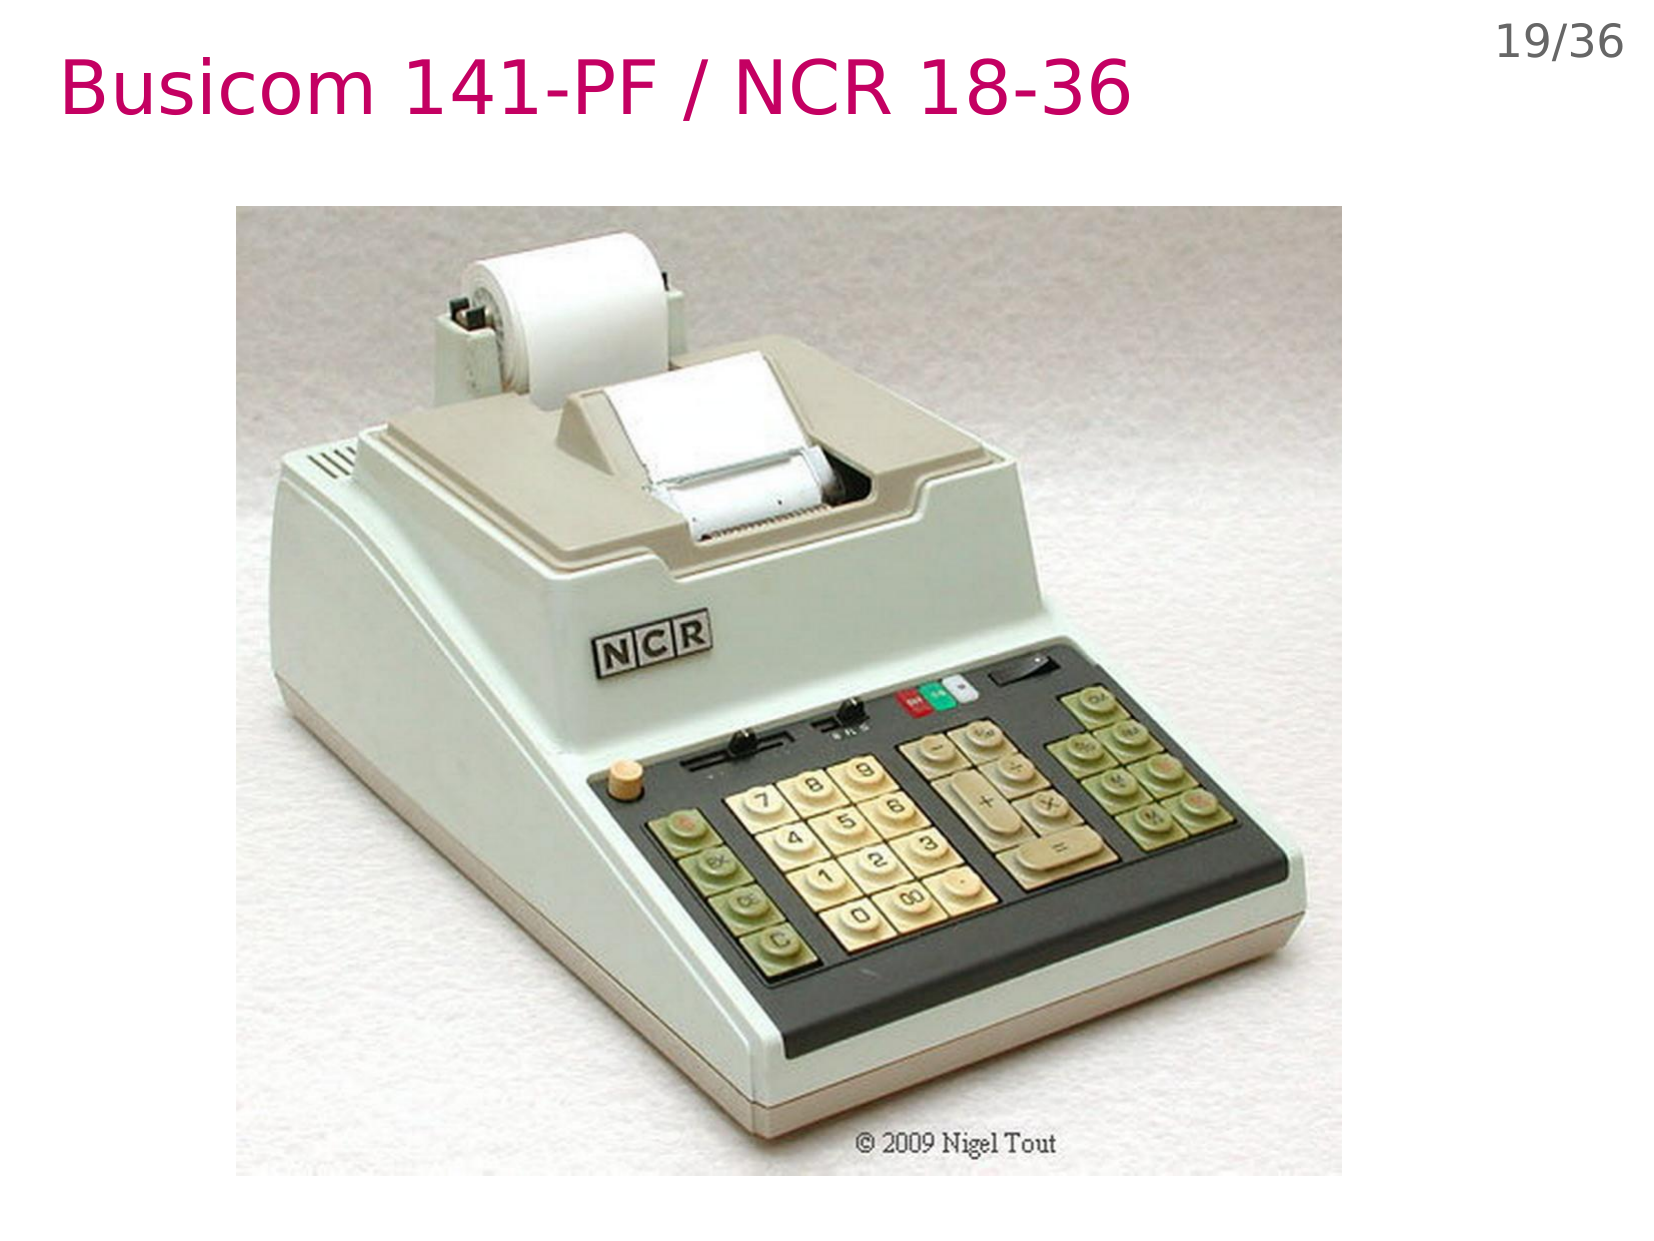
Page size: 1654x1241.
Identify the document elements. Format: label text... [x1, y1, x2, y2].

title Busicom 141-PF / NCR 18-36 [59, 29, 1625, 148]
picture [236, 206, 1342, 1176]
